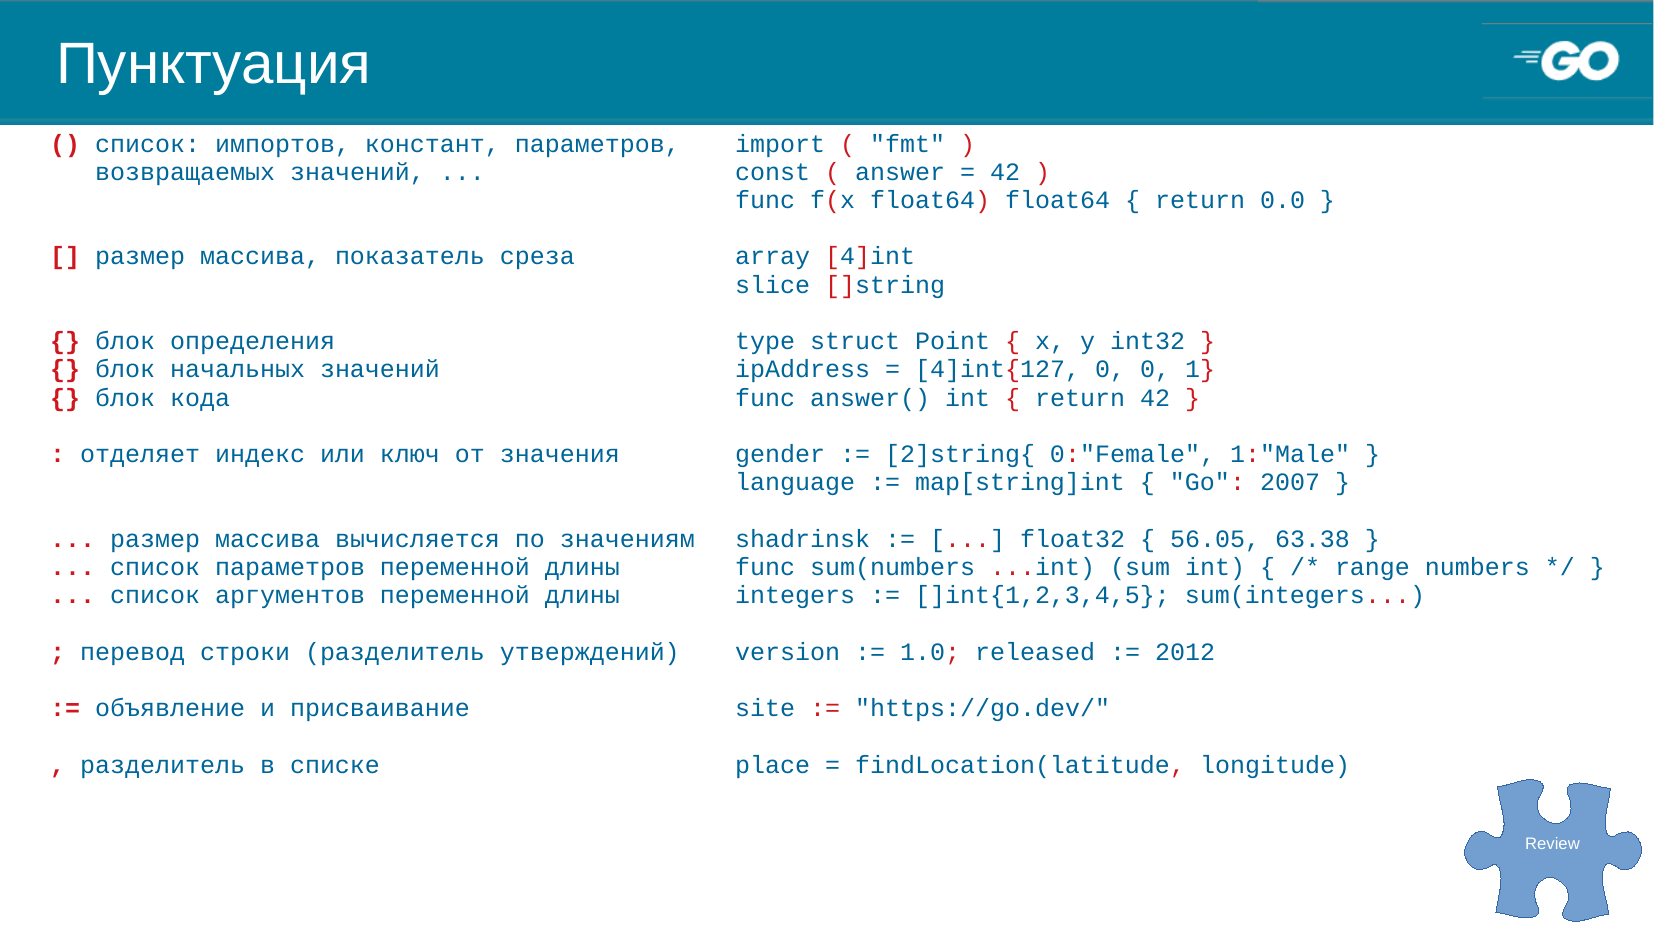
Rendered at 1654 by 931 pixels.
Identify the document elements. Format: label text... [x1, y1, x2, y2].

text_box () список: импортов, констант, параметров, возвращаемых значений, ... [] размер массива, показатель среза {} блок определения {} блок начальных значений {} блок кода : отделяет индекс или ключ от значения ... размер массива вычисляется по значениям ... список параметров переменной длины ... список аргументов переменной длины ; перевод строки (разделитель утверждений) := объявление и присваивание , разделитель в списке [35, 124, 720, 898]
text_box Пунктуация [41, 23, 1495, 104]
text_box Review [1464, 779, 1642, 922]
text_box import ( "fmt" ) const ( answer = 42 ) func f(x float64) float64 { return 0.0 } array [4]int slice []string type struct Point { x, y int32 } ipAddress = [4]int{127, 0, 0, 1} func answer() int { return 42 } gender := [2]string{ 0:"Female", 1:"Male" } language := map[string]int { "Go": 2007 } shadrinsk := [...] float32 { 56.05, 63.38 } func sum(numbers ...int) (sum int) { /* range numbers */ } integers := []int{1,2,3,4,5}; sum(integers...) version := 1.0; released := 2012 site := "https://go.dev/" place = findLocation(latitude, longitude) [720, 124, 1630, 898]
picture [1542, 41, 1619, 81]
